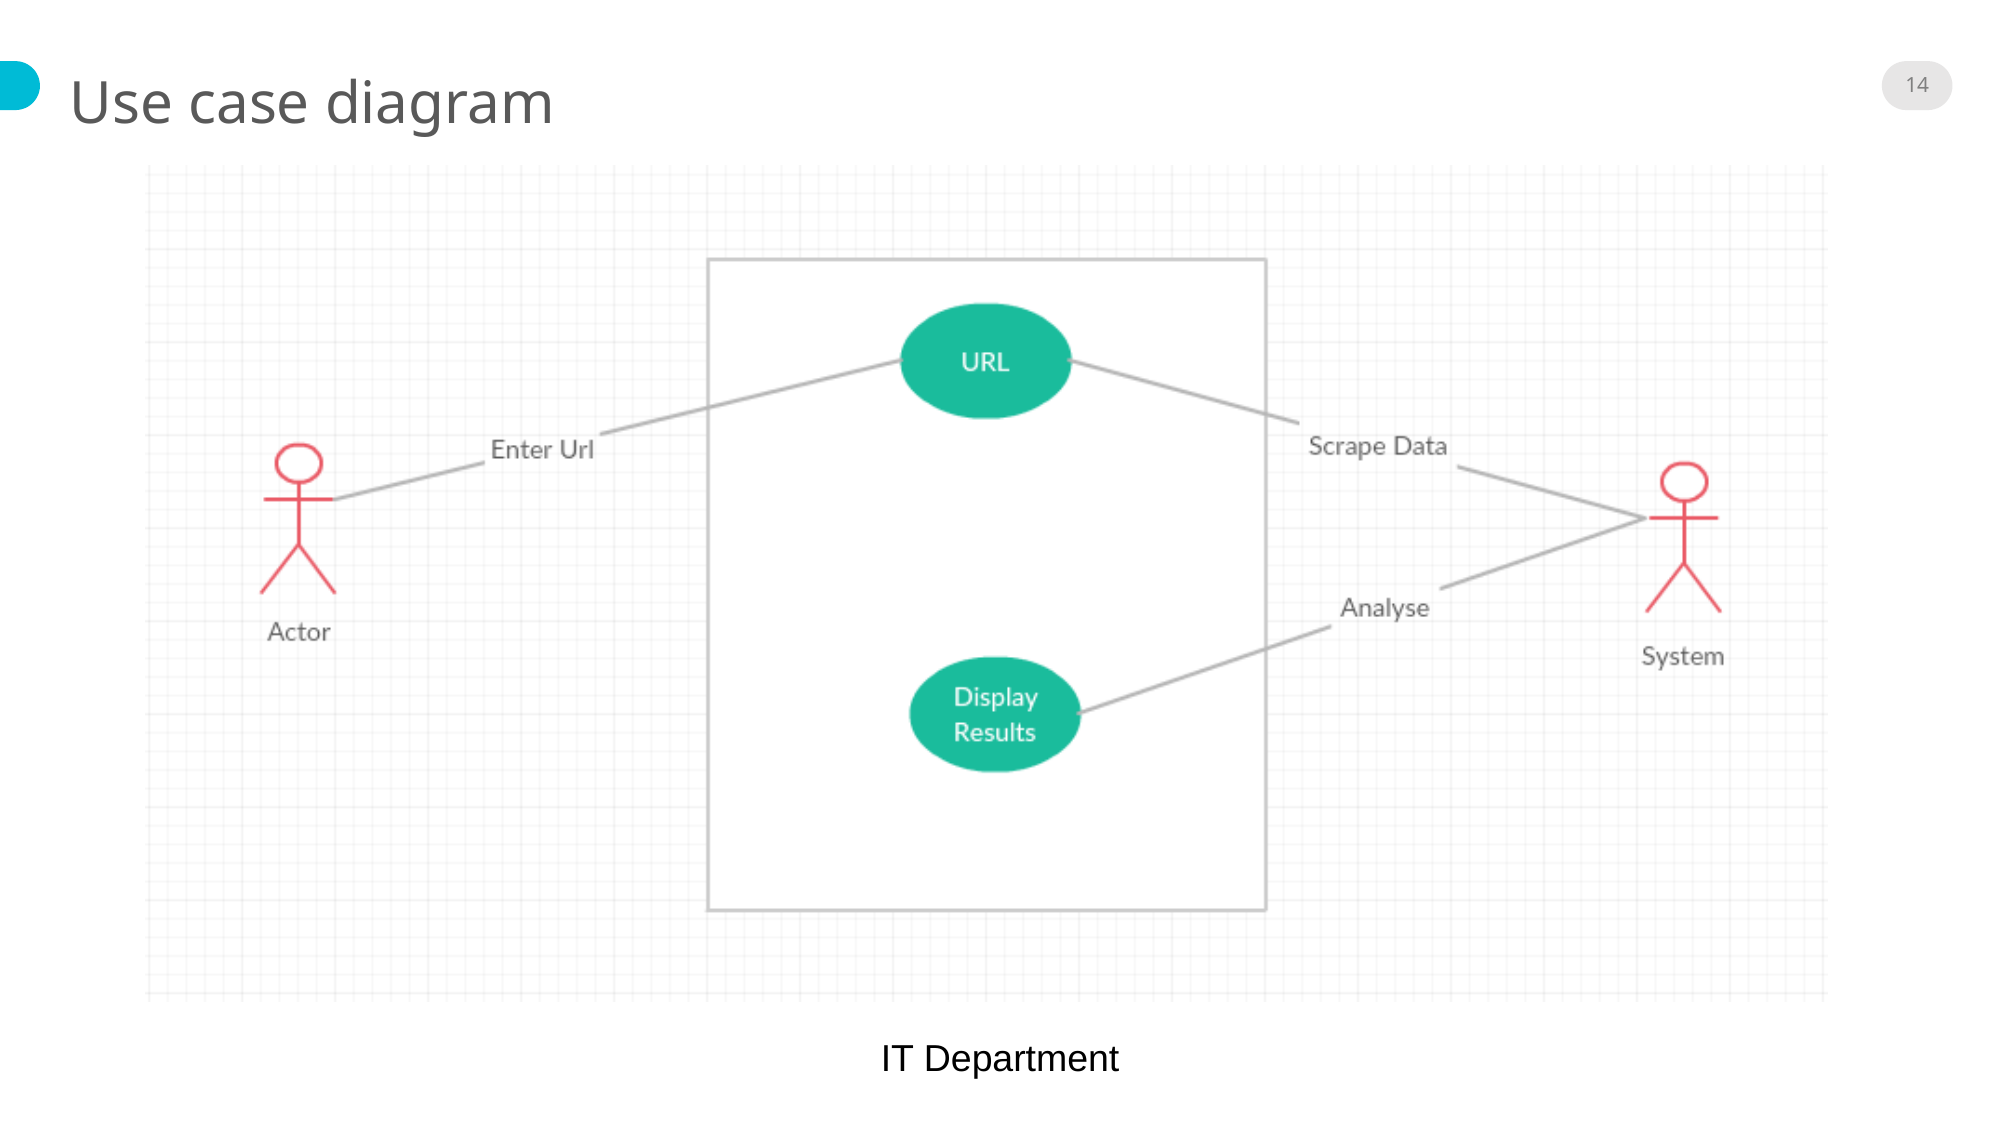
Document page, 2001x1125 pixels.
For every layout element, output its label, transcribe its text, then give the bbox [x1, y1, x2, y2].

text_box Use case diagram [54, 65, 1844, 138]
text_box IT Department [865, 1029, 1135, 1087]
picture [145, 165, 1828, 1002]
text_box <number> [1881, 53, 1953, 118]
